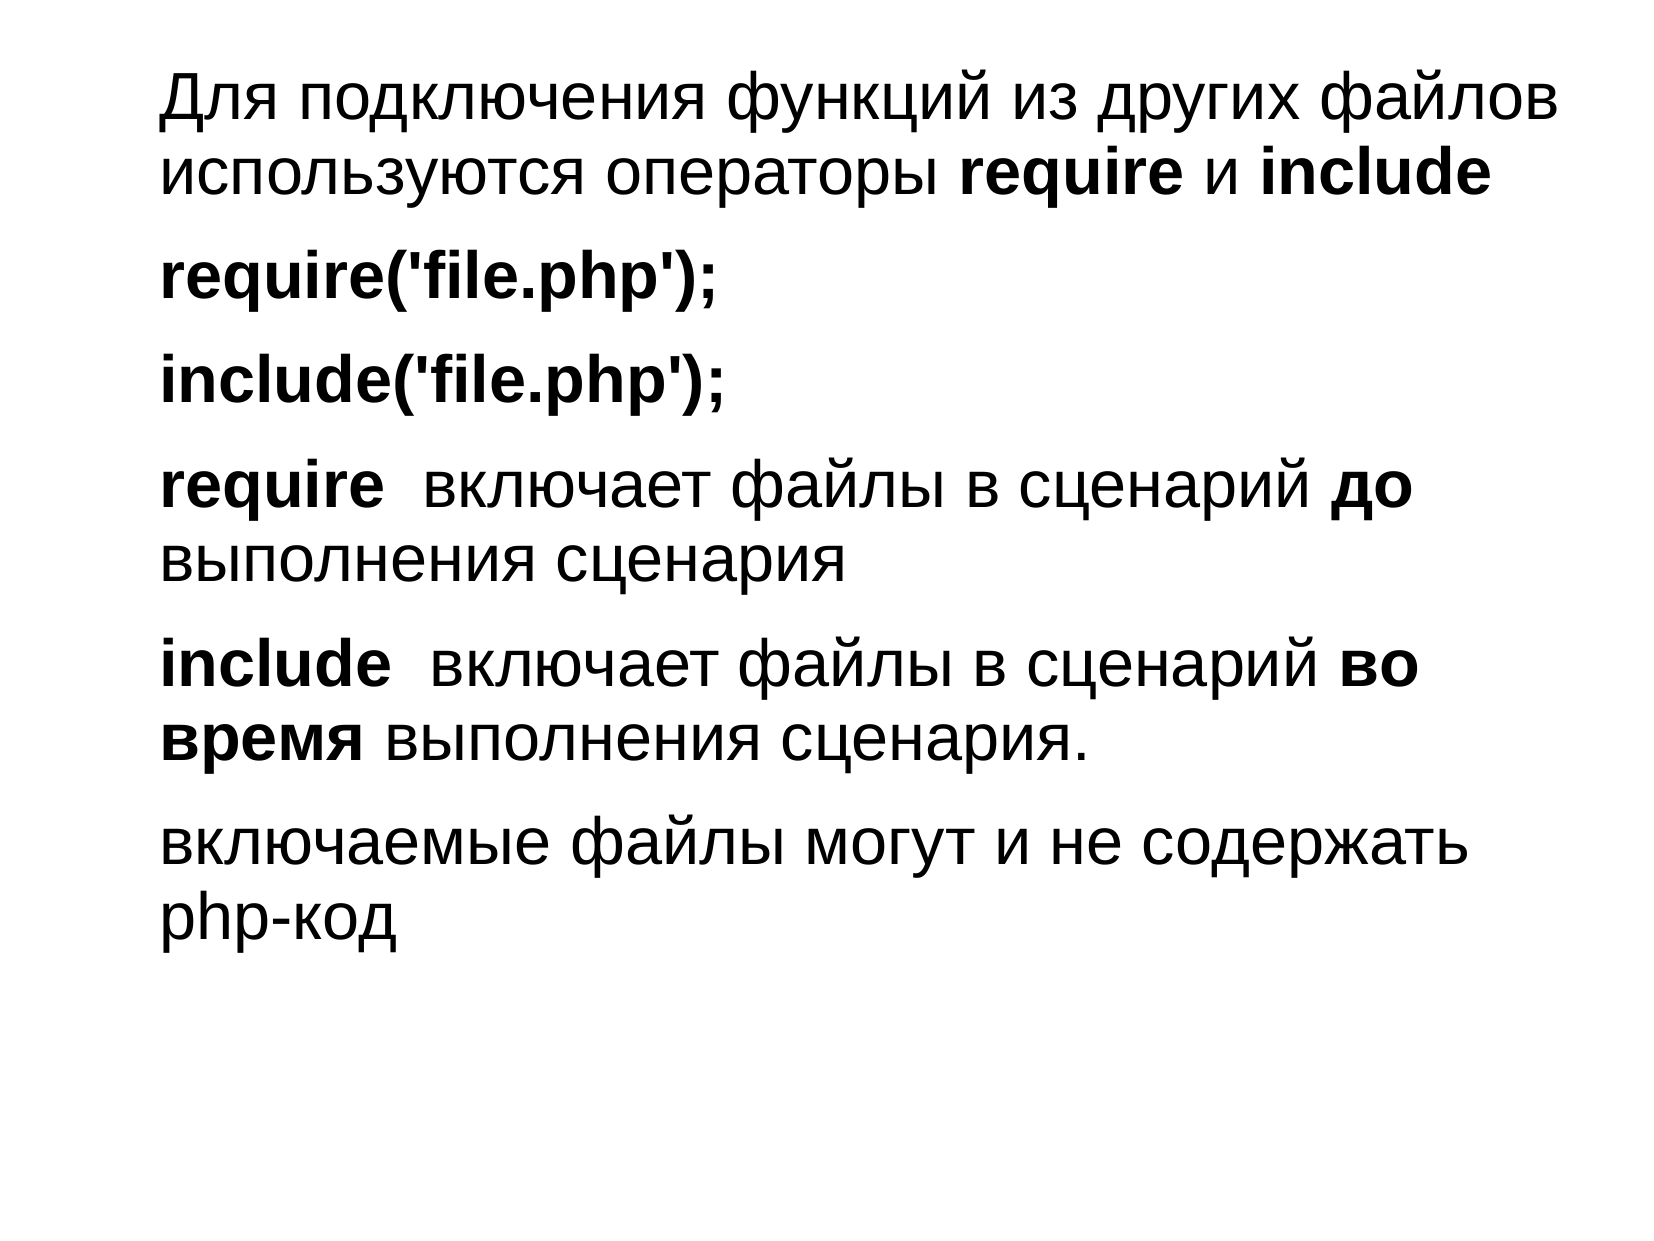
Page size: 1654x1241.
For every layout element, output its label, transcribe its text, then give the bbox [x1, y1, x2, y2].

list Для подключения функций из других файлов используются операторы require и include require('file.php'); include('file.php'); require включает файлы в сценарий до выполнения сценария include включает файлы в сценарий во время выполнения сценария. включаемые файлы могут и не содержать php-код [88, 59, 1577, 1163]
